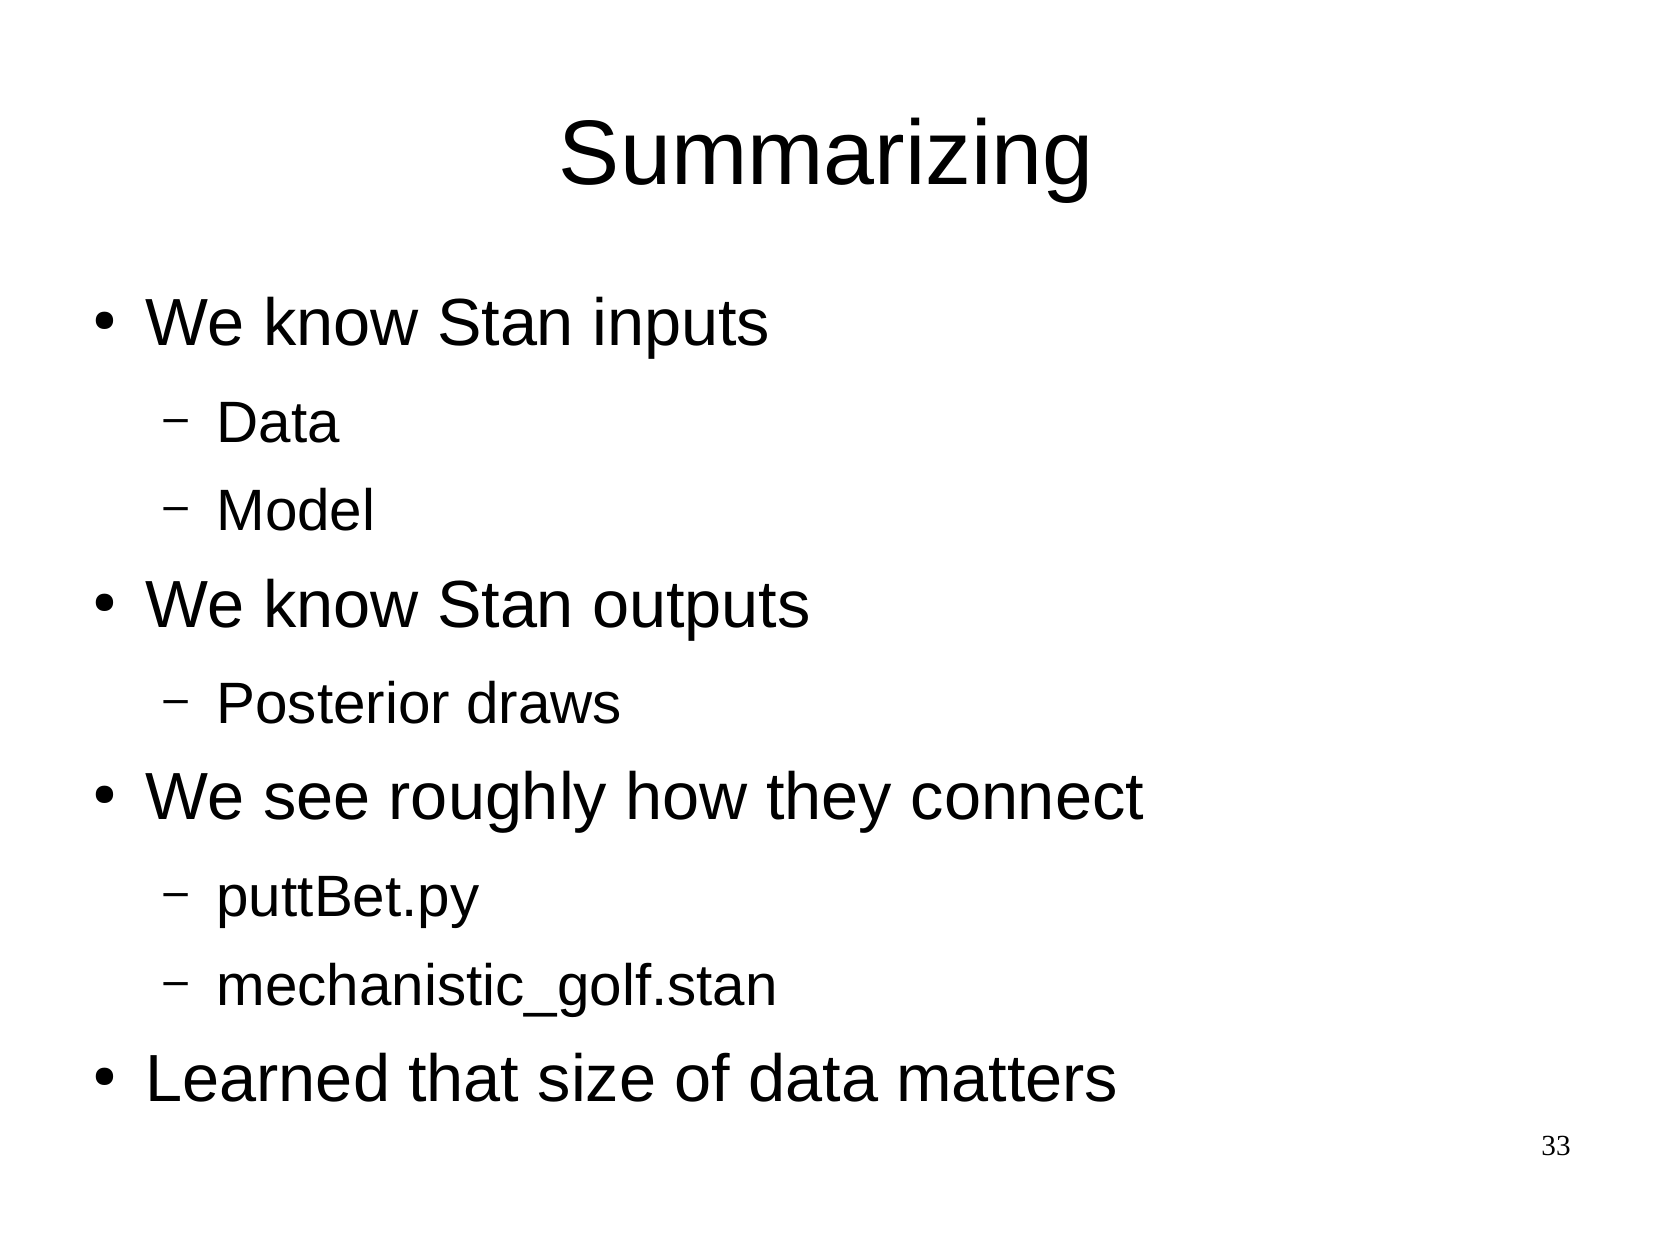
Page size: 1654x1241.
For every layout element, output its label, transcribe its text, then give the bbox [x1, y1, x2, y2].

list We know Stan inputs Data Model We know Stan outputs Posterior draws We see roughly how they connect puttBet.py mechanistic_golf.stan Learned that size of data matters [75, 285, 1564, 1115]
title Summarizing [82, 49, 1571, 257]
